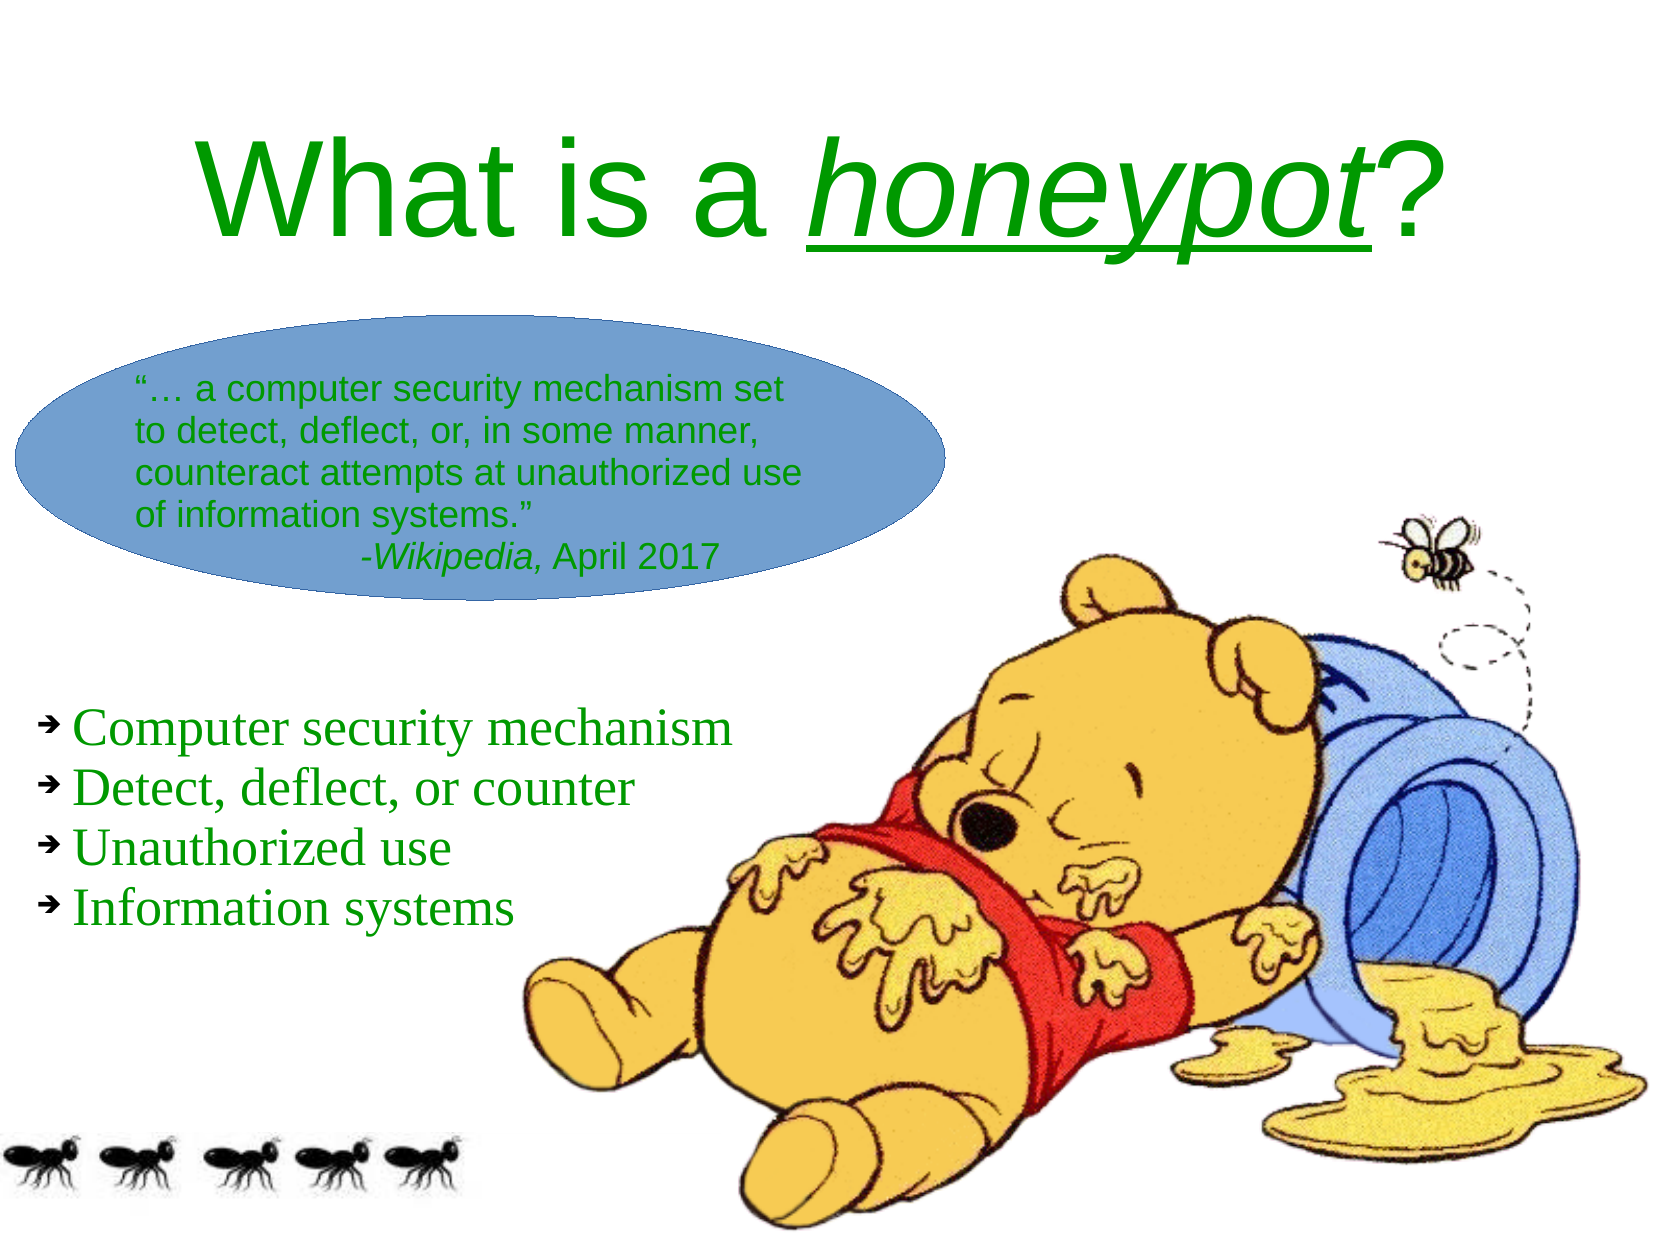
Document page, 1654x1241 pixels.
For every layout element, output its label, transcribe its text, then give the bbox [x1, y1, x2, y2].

text_box [140, 315, 820, 360]
text_box [15, 367, 120, 548]
picture [0, 502, 1654, 1241]
text_box What is a honeypot? [180, 105, 1486, 274]
text_box “… a computer security mechanism set to detect, deflect, or, in some manner, counteract attempts at unauthorized use of information systems.” -Wikipedia, April 2017 [120, 360, 841, 585]
text_box [841, 367, 946, 548]
text_box [271, 585, 689, 601]
text_box Computer security mechanism Detect, deflect, or counter Unauthorized use Information systems [21, 690, 772, 946]
